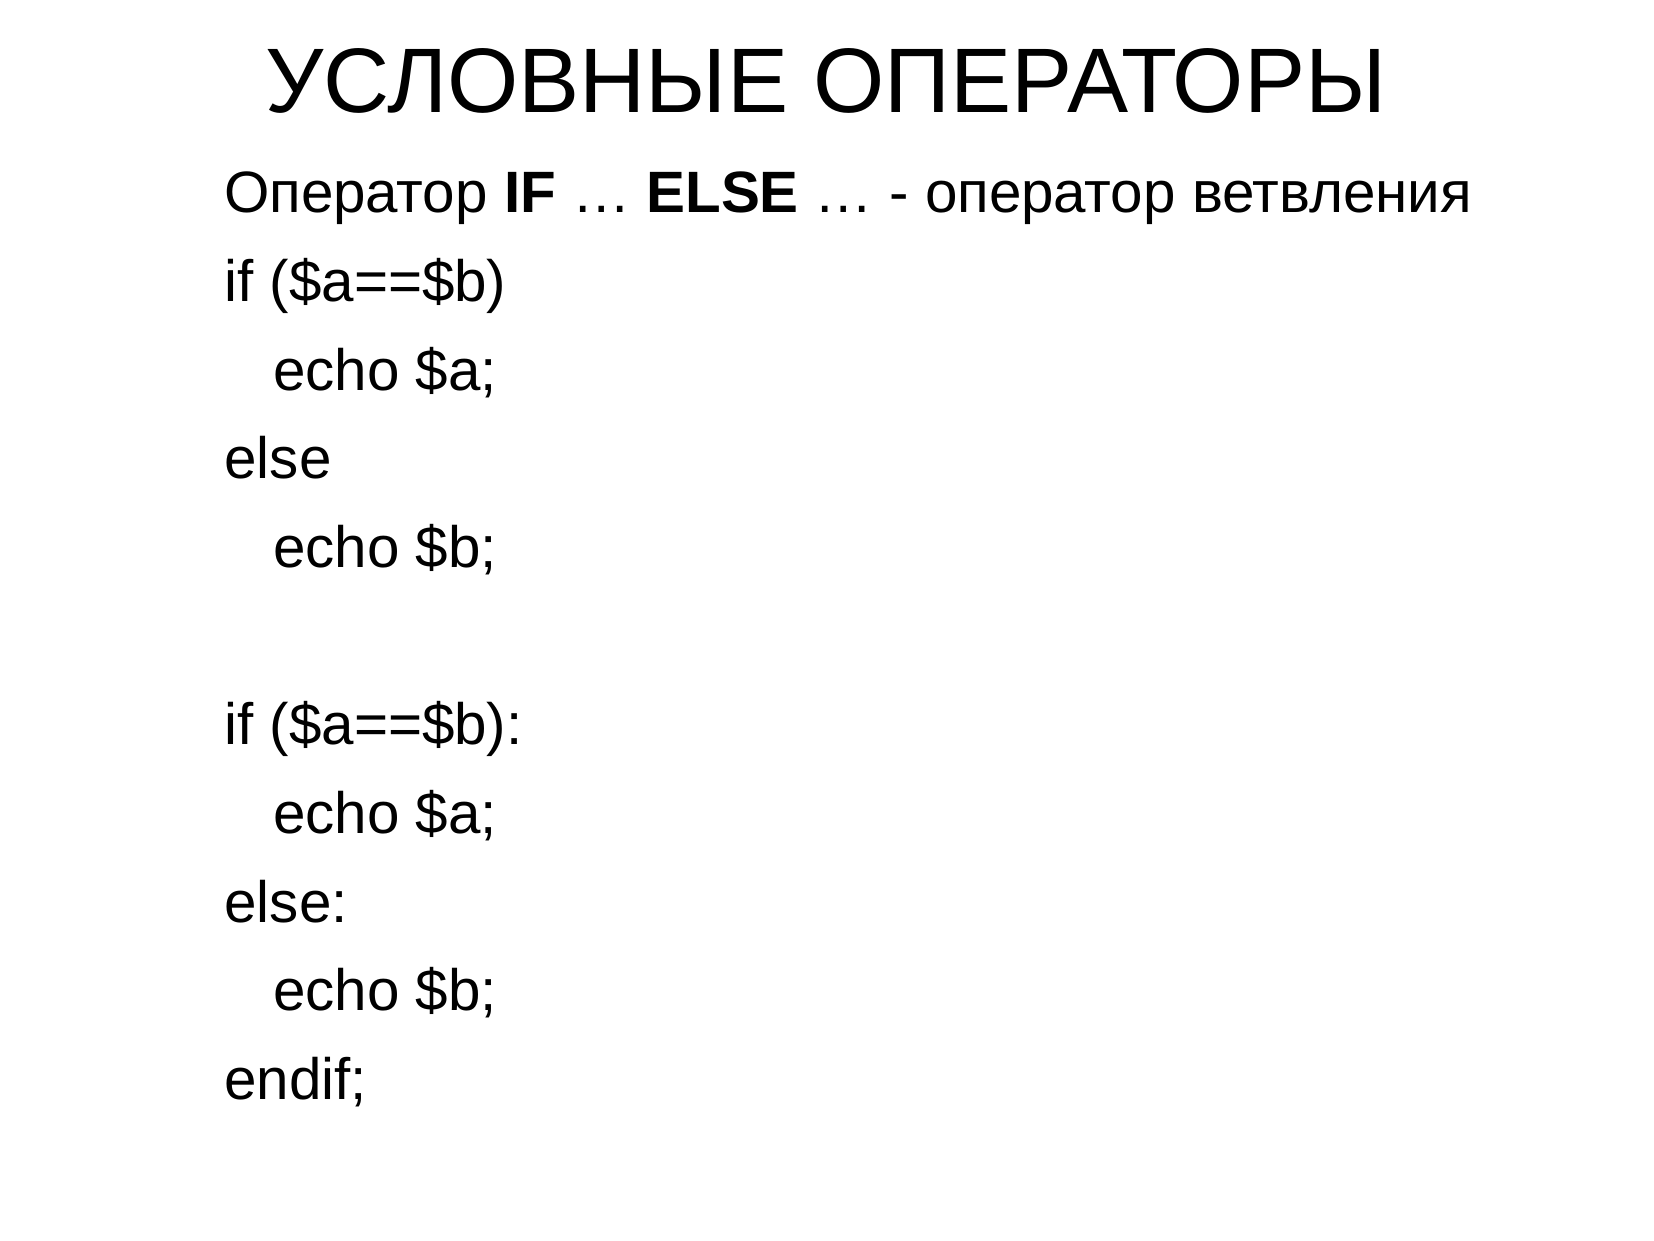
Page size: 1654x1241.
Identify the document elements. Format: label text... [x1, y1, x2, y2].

title УСЛОВНЫЕ ОПЕРАТОРЫ [82, 13, 1571, 148]
list Оператор IF … ELSE … - оператор ветвления if ($a==$b) echo $a; else echo $b; if ($a==$b): echo $a; else: echo $b; endif; [82, 160, 1571, 1182]
